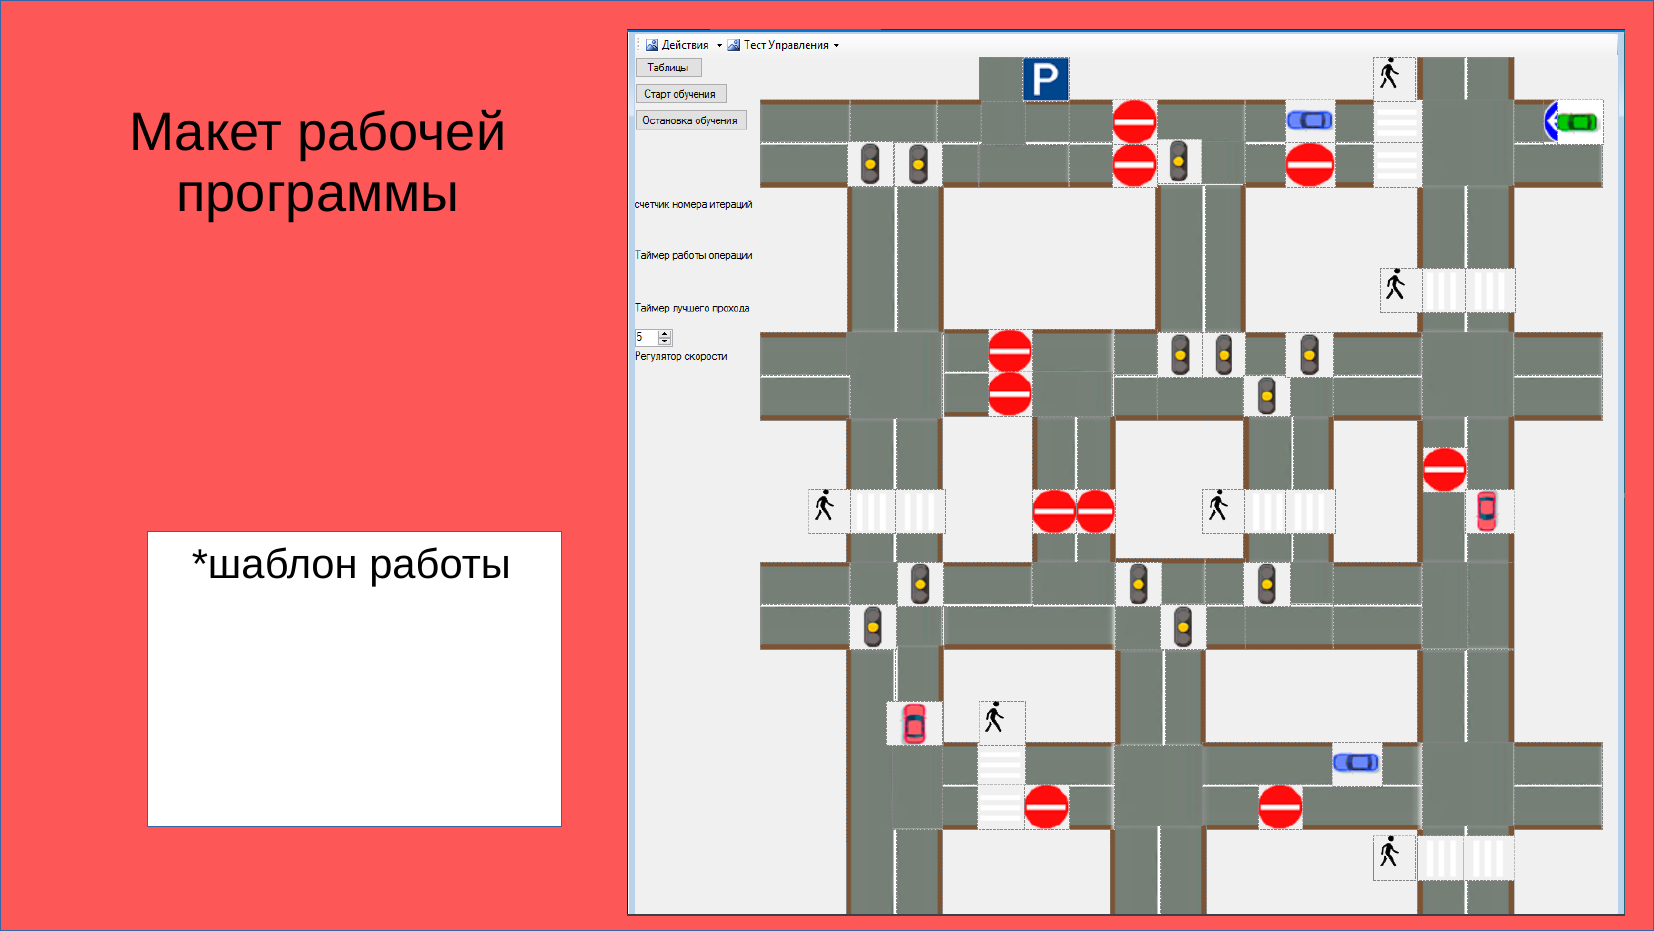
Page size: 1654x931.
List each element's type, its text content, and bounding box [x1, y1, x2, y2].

title Макет рабочей программы [45, 29, 591, 296]
text_box *шаблон работы [177, 533, 556, 596]
picture [627, 29, 1625, 916]
text_box [0, 0, 1654, 931]
